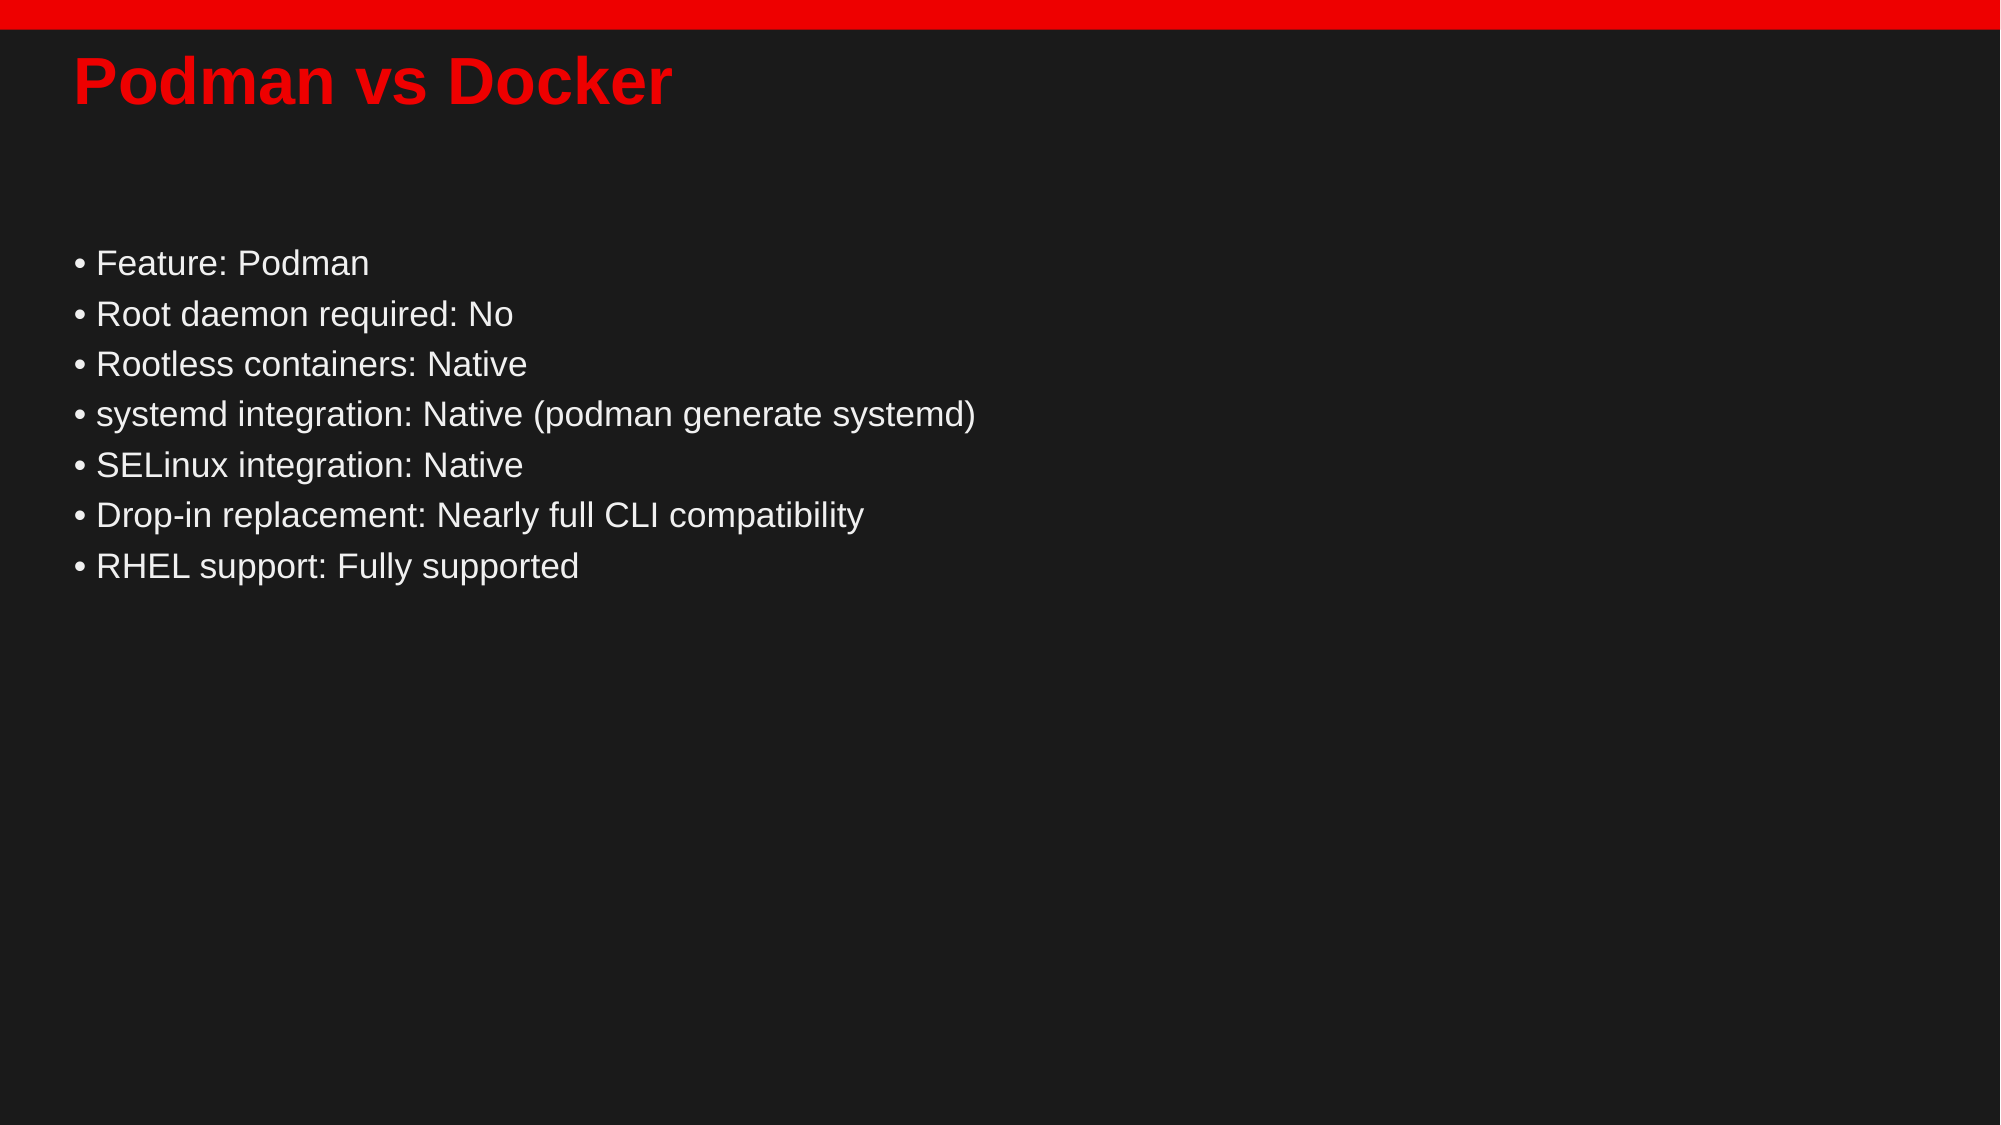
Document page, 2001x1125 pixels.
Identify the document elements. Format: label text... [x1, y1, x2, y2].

text_box [0, 0, 2001, 30]
text_box Podman vs Docker [59, 36, 1942, 208]
text_box • Feature: Podman • Root daemon required: No • Rootless containers: Native • systemd integration: Native (podman generate systemd) • SELinux integration: Native • Drop-in replacement: Nearly full CLI compatibility • RHEL support: Fully supported [59, 236, 1942, 1037]
